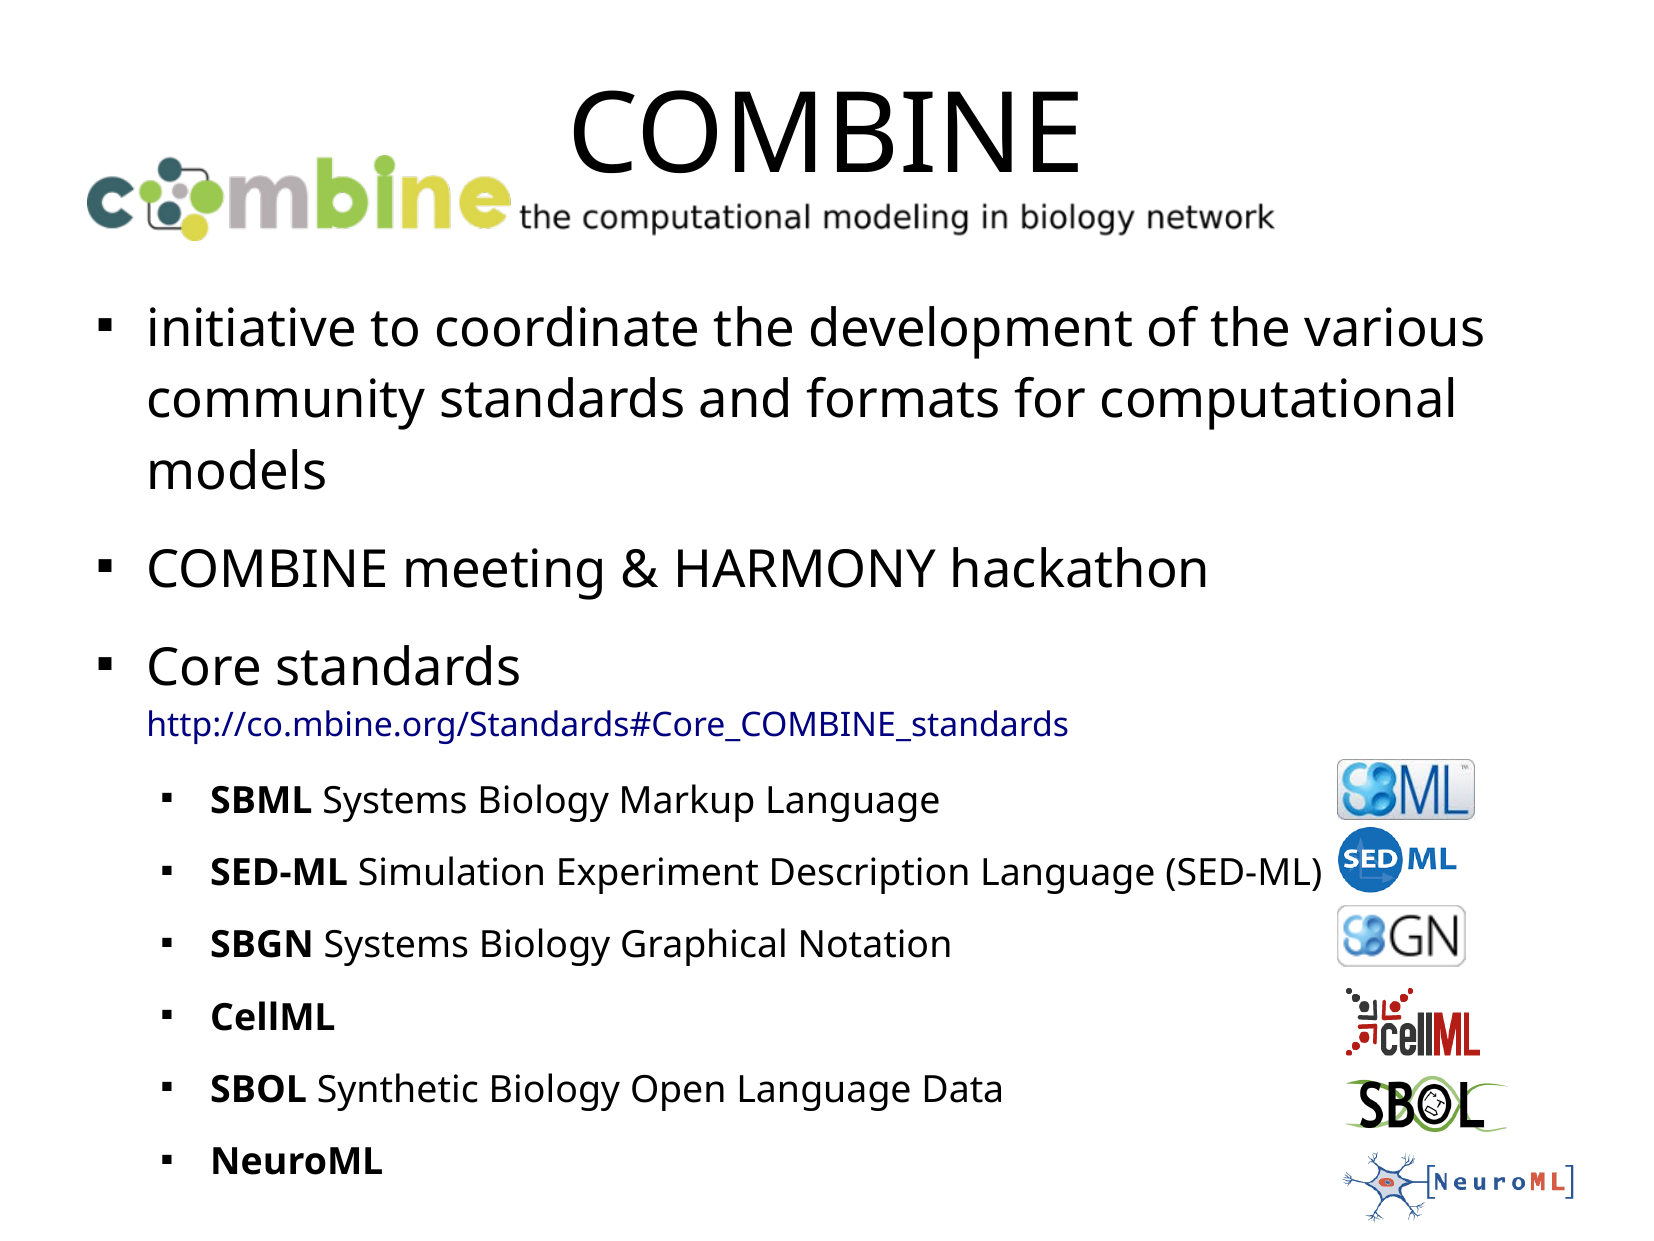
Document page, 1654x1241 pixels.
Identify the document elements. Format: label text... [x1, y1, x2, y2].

picture [87, 155, 1276, 241]
picture [1337, 905, 1466, 967]
picture [1337, 979, 1488, 1064]
picture [1337, 759, 1475, 820]
picture [1337, 1069, 1519, 1139]
picture [1337, 826, 1457, 893]
title COMBINE [82, 25, 1571, 233]
picture [1337, 1146, 1578, 1227]
list initiative to coordinate the development of the various community standards and formats for computational models COMBINE meeting & HARMONY hackathon Core standards http://co.mbine.org/Standards#Core_COMBINE_standards SBML Systems Biology Markup Language SED-ML Simulation Experiment Description Language (SED-ML) SBGN Systems Biology Graphical Notation CellML SBOL Synthetic Biology Open Language Data NeuroML [82, 290, 1571, 1193]
